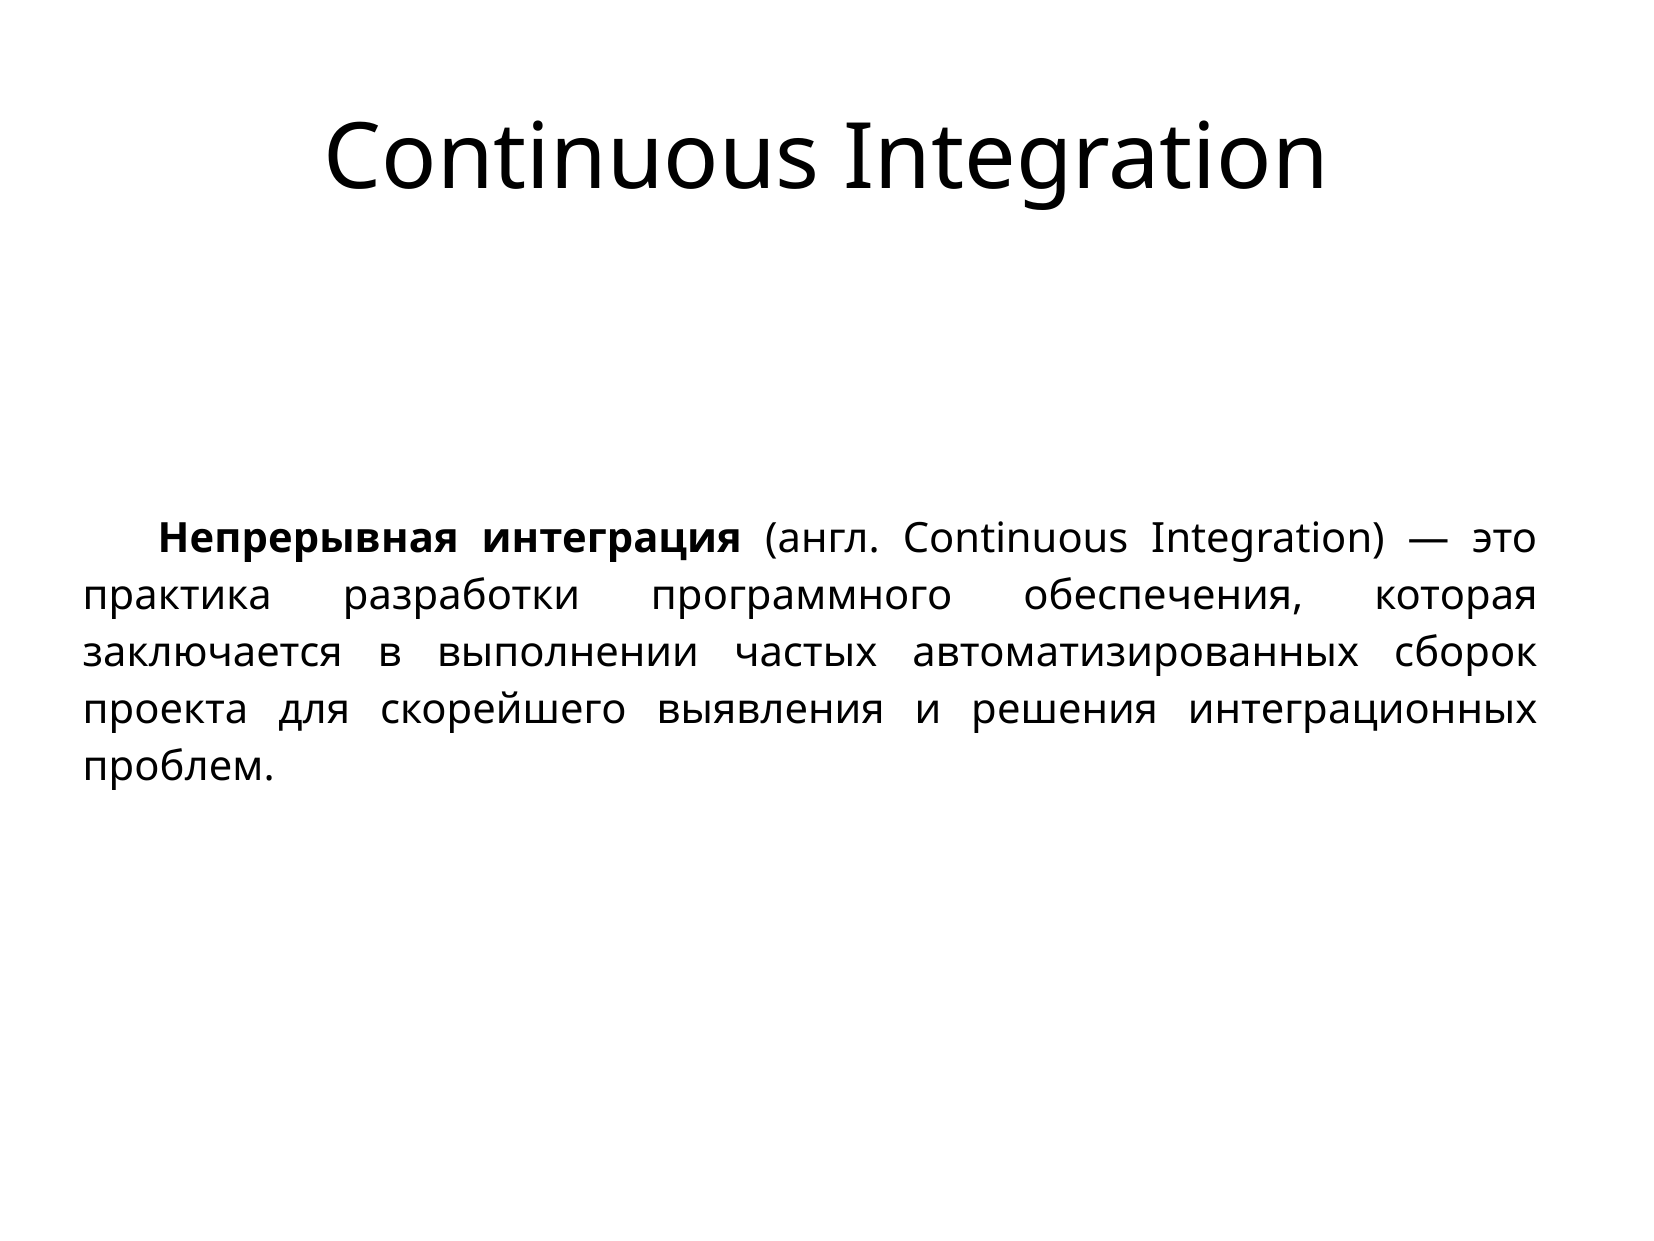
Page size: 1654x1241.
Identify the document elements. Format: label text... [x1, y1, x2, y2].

subtitle Непрерывная интеграция (англ. Continuous Integration) — это практика разработки программного обеспечения, которая заключается в выполнении частых автоматизированных сборок проекта для скорейшего выявления и решения интеграционных проблем. [82, 290, 1538, 1010]
title Continuous Integration [82, 49, 1571, 257]
